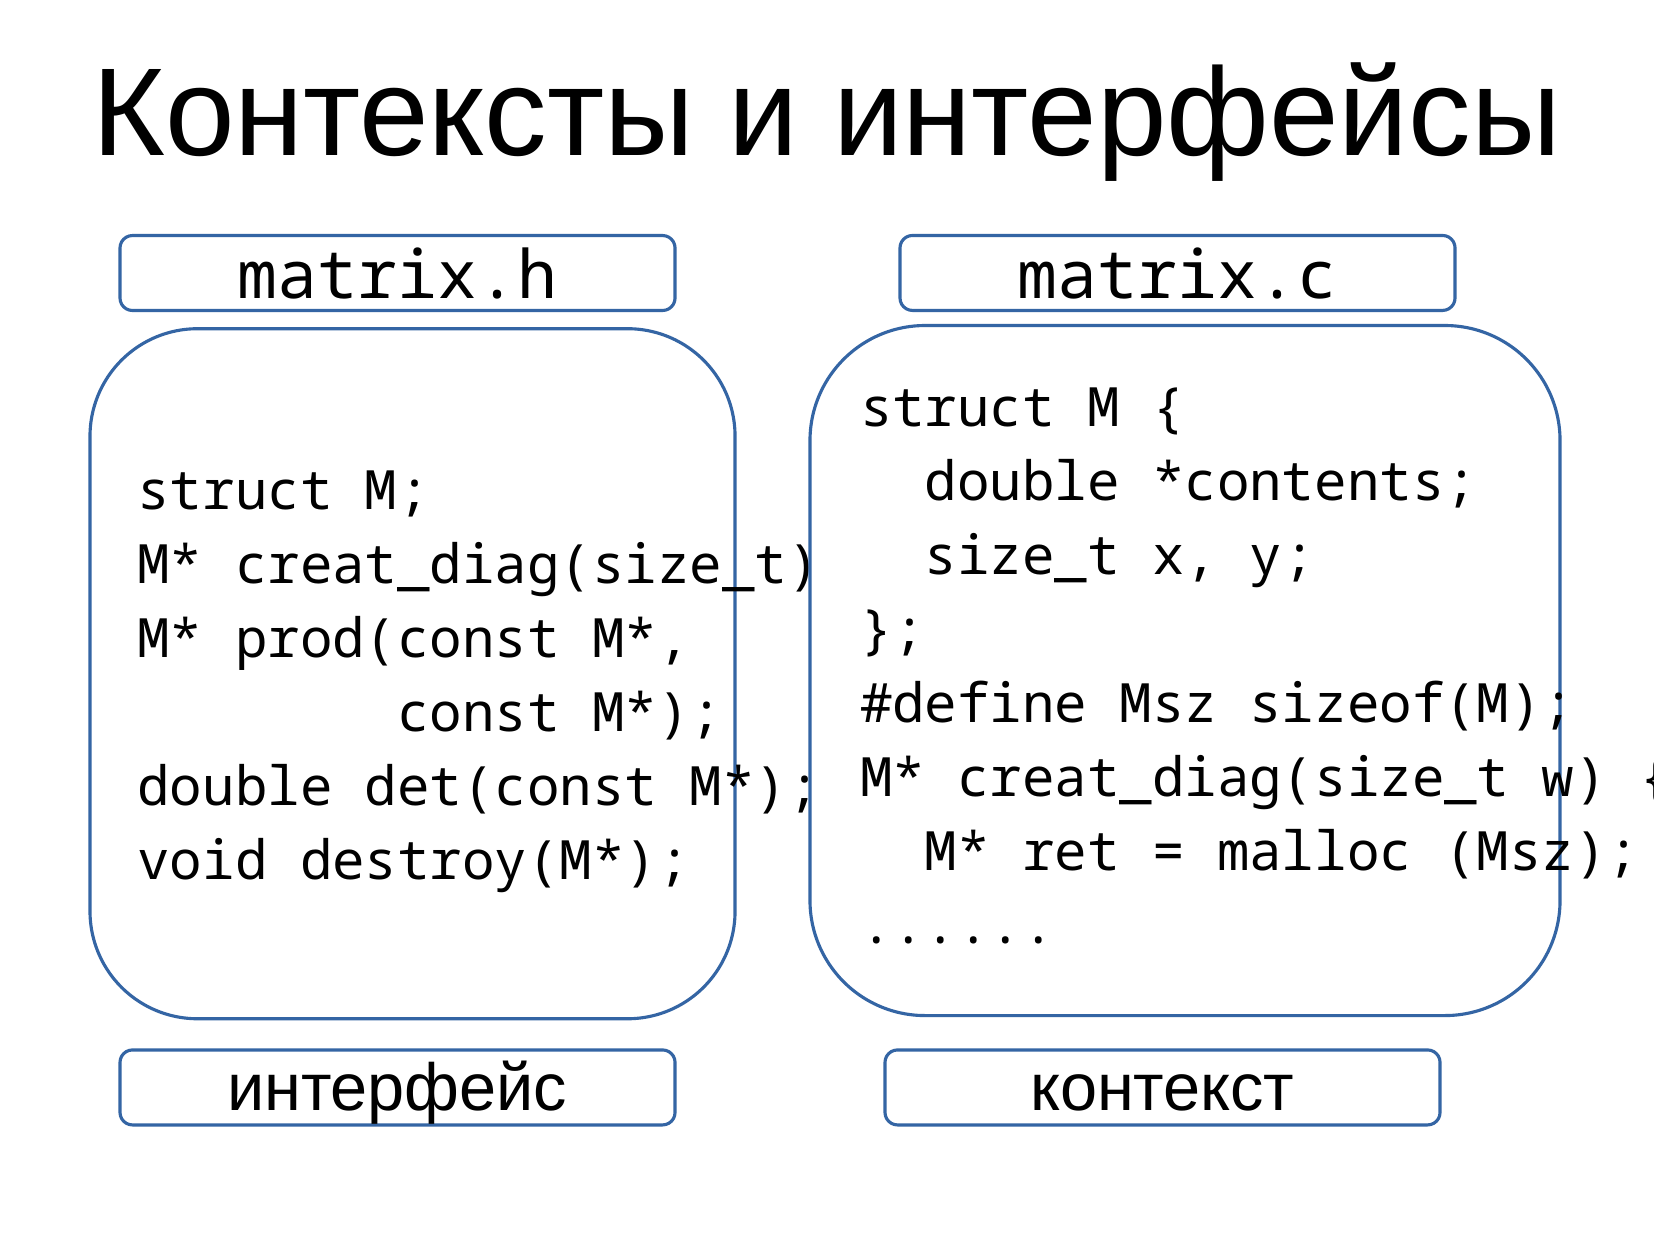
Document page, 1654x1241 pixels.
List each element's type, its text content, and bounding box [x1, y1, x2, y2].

text_box matrix.h [120, 235, 676, 311]
text_box контекст [885, 1049, 1441, 1125]
text_box matrix.c [900, 235, 1456, 311]
title Контексты и интерфейсы [82, 8, 1571, 216]
text_box struct M; M* creat_diag(size_t); M* prod(const M*, const M*); double det(const M*); void destroy(M*); [90, 328, 736, 1019]
text_box интерфейс [120, 1049, 676, 1125]
text_box struct M { double *contents; size_t x, y; }; #define Msz sizeof(M); M* creat_diag(size_t w) { M* ret = malloc (Msz); ...... [810, 325, 1561, 1016]
